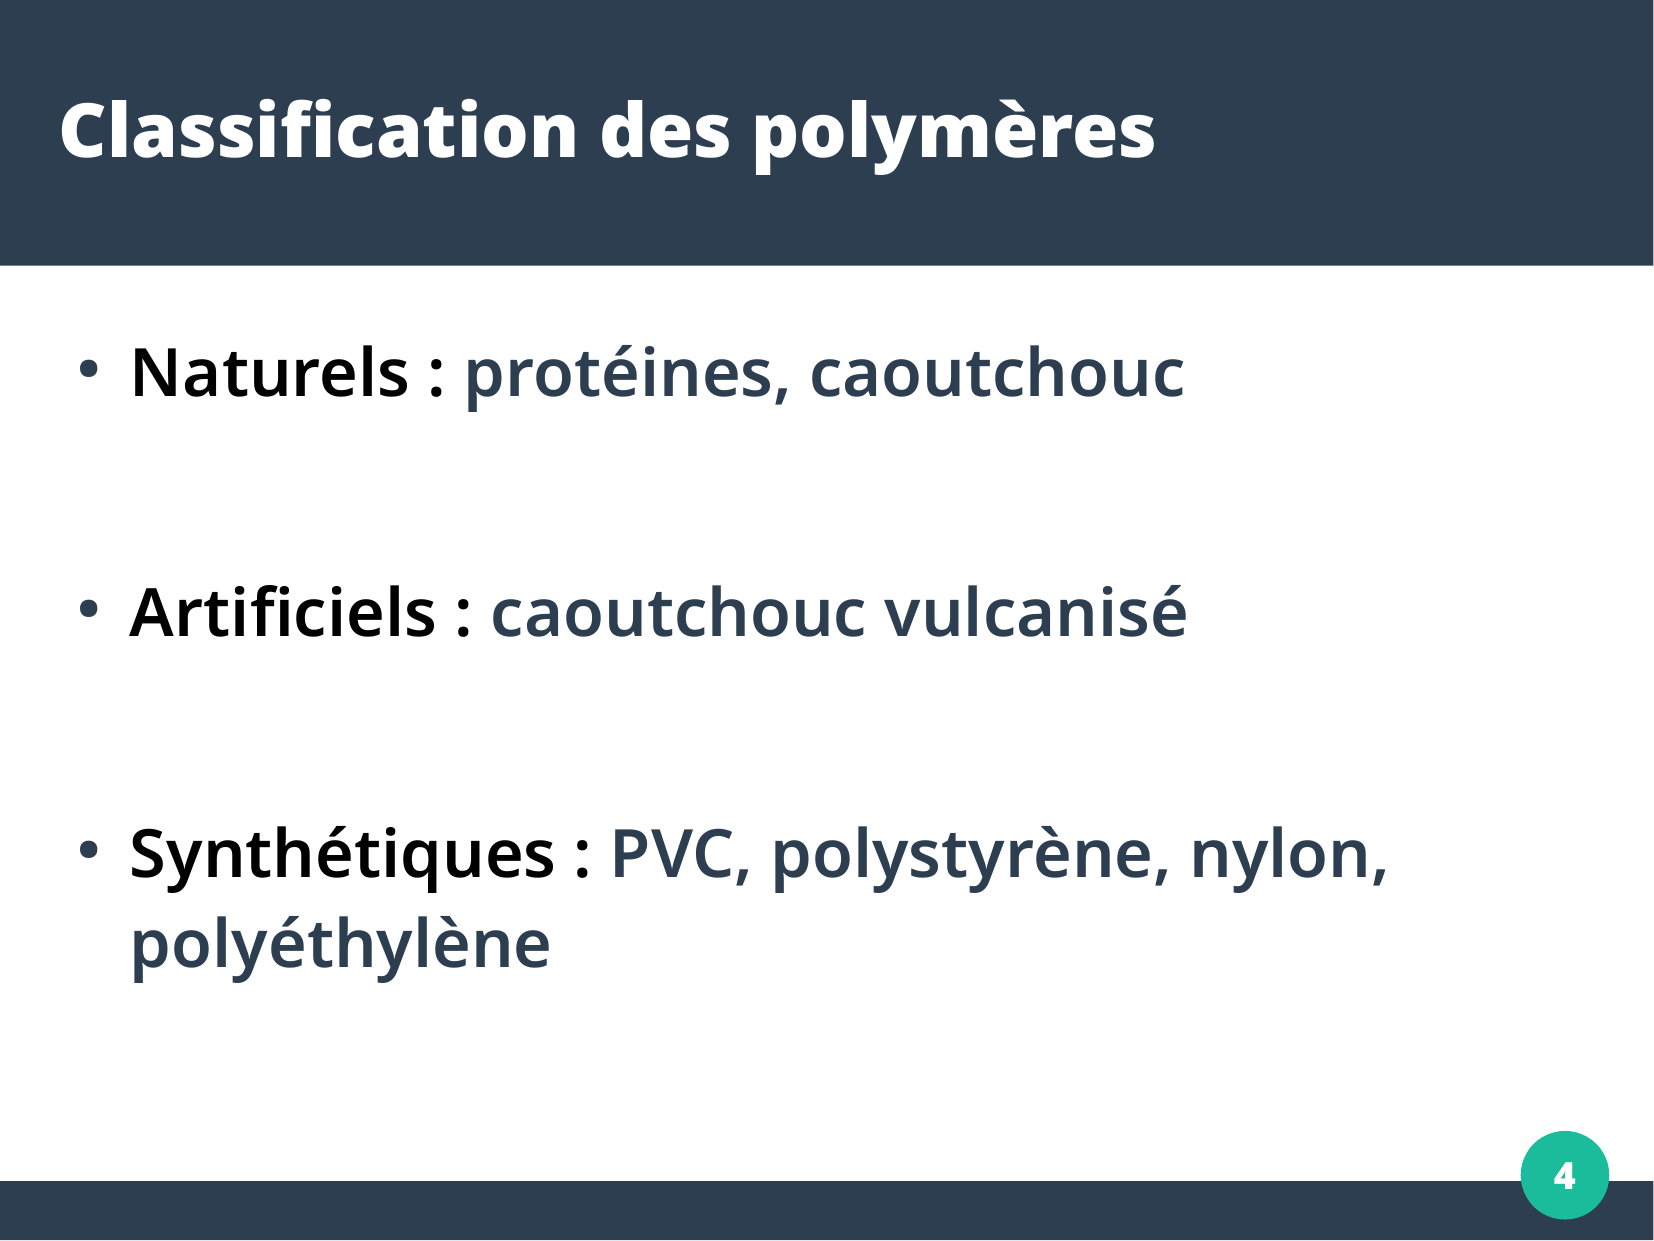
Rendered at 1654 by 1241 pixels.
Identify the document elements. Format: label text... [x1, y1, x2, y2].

title Classification des polymères [59, 49, 1595, 207]
list Naturels : protéines, caoutchouc Artificiels : caoutchouc vulcanisé Synthétiques : PVC, polystyrène, nylon, polyéthylène [59, 324, 1595, 1152]
